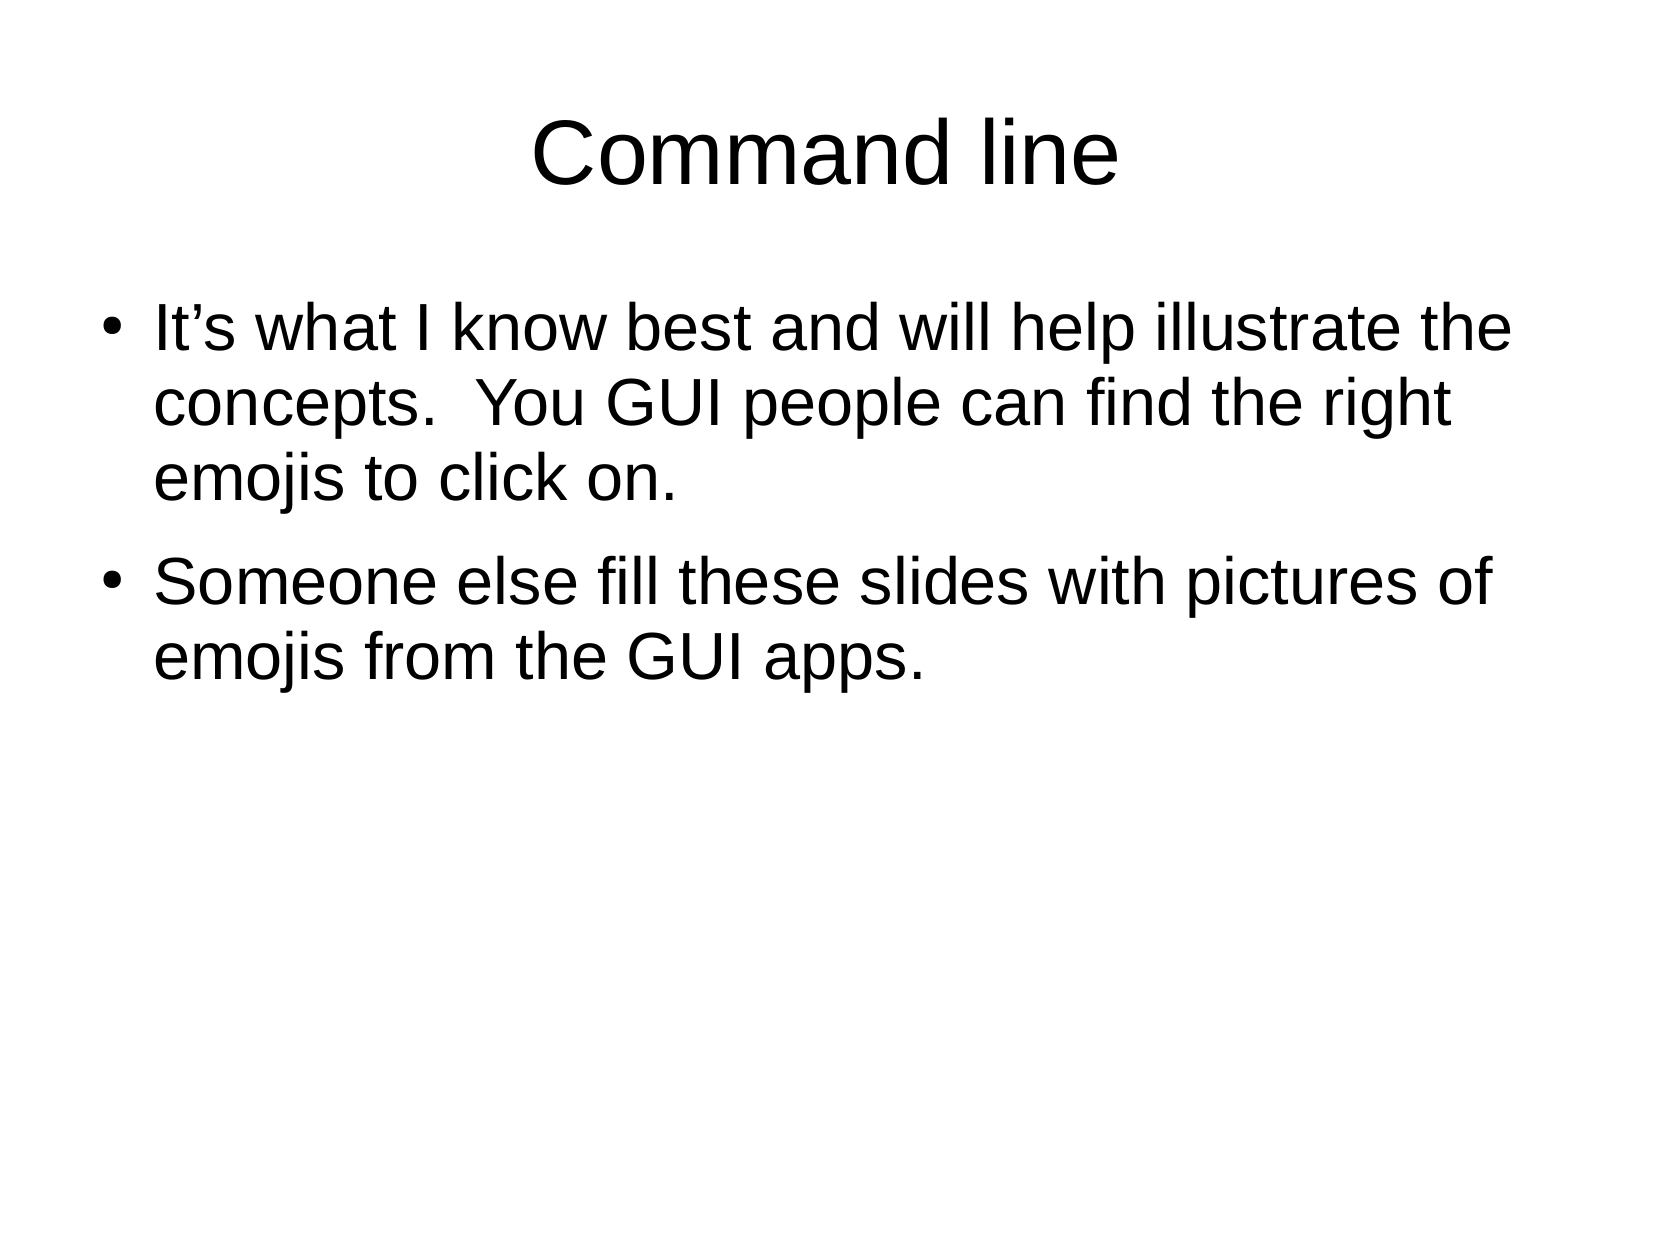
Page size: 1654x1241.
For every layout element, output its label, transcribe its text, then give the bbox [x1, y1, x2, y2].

list It’s what I know best and will help illustrate the concepts. You GUI people can find the right emojis to click on. Someone else fill these slides with pictures of emojis from the GUI apps. [82, 290, 1571, 1010]
title Command line [82, 49, 1571, 257]
